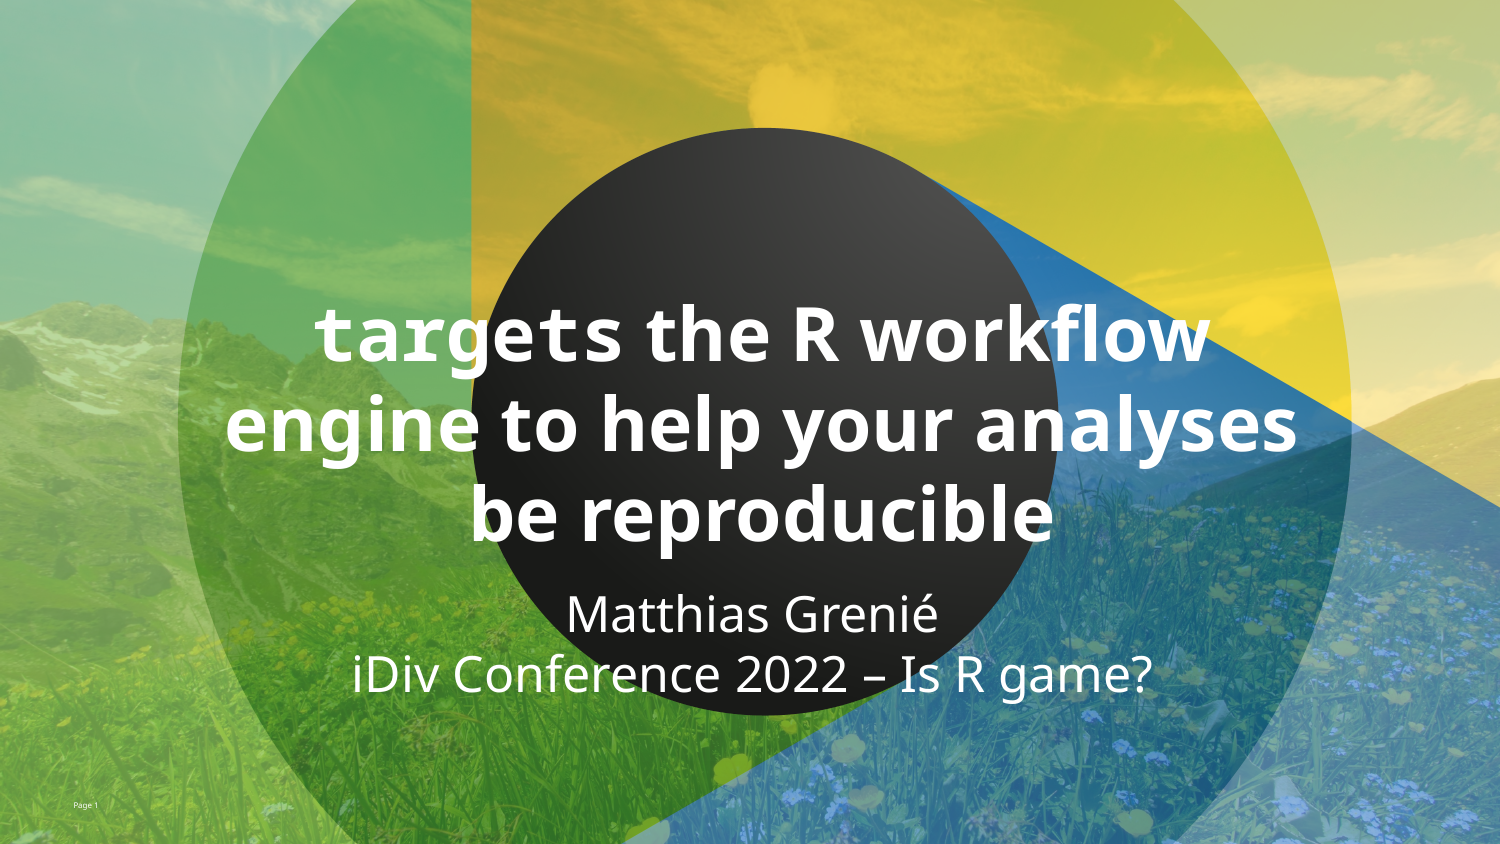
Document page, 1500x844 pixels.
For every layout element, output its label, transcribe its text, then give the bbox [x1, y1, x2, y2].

list targets the R workflow engine to help your analyses be reproducible [200, 284, 1323, 560]
list Matthias Grenié iDiv Conference 2022 – Is R game? [59, 582, 1447, 721]
picture [0, 0, 1500, 844]
